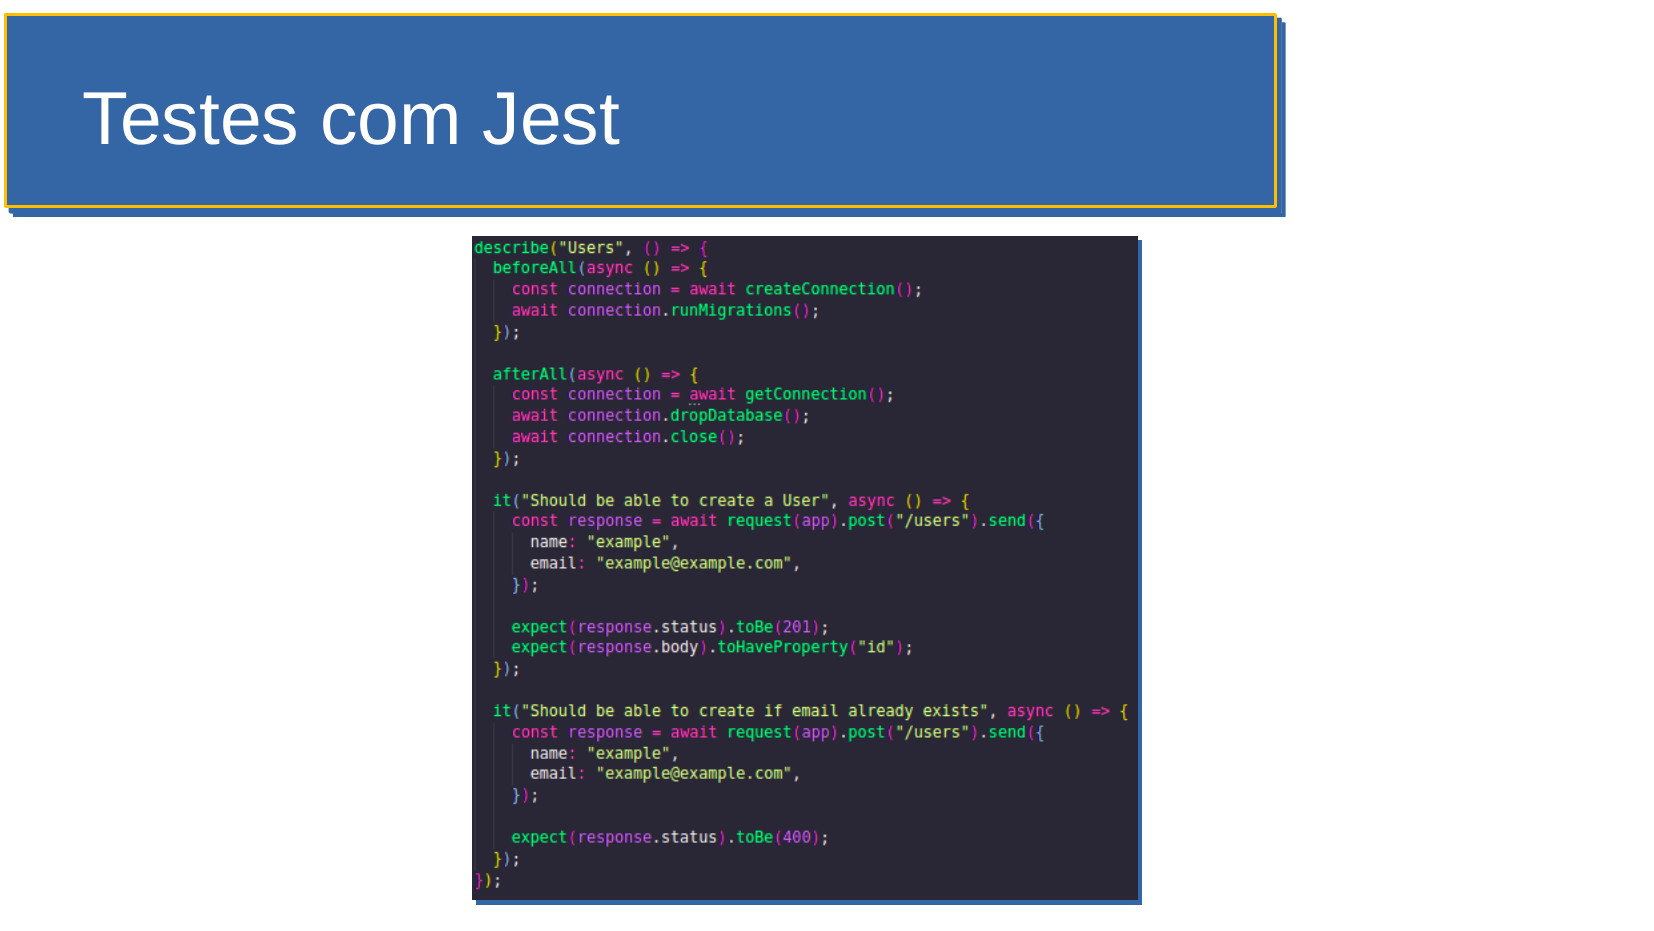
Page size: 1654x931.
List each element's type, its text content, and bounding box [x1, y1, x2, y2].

picture [472, 236, 1138, 900]
title Testes com Jest [82, 44, 1235, 192]
